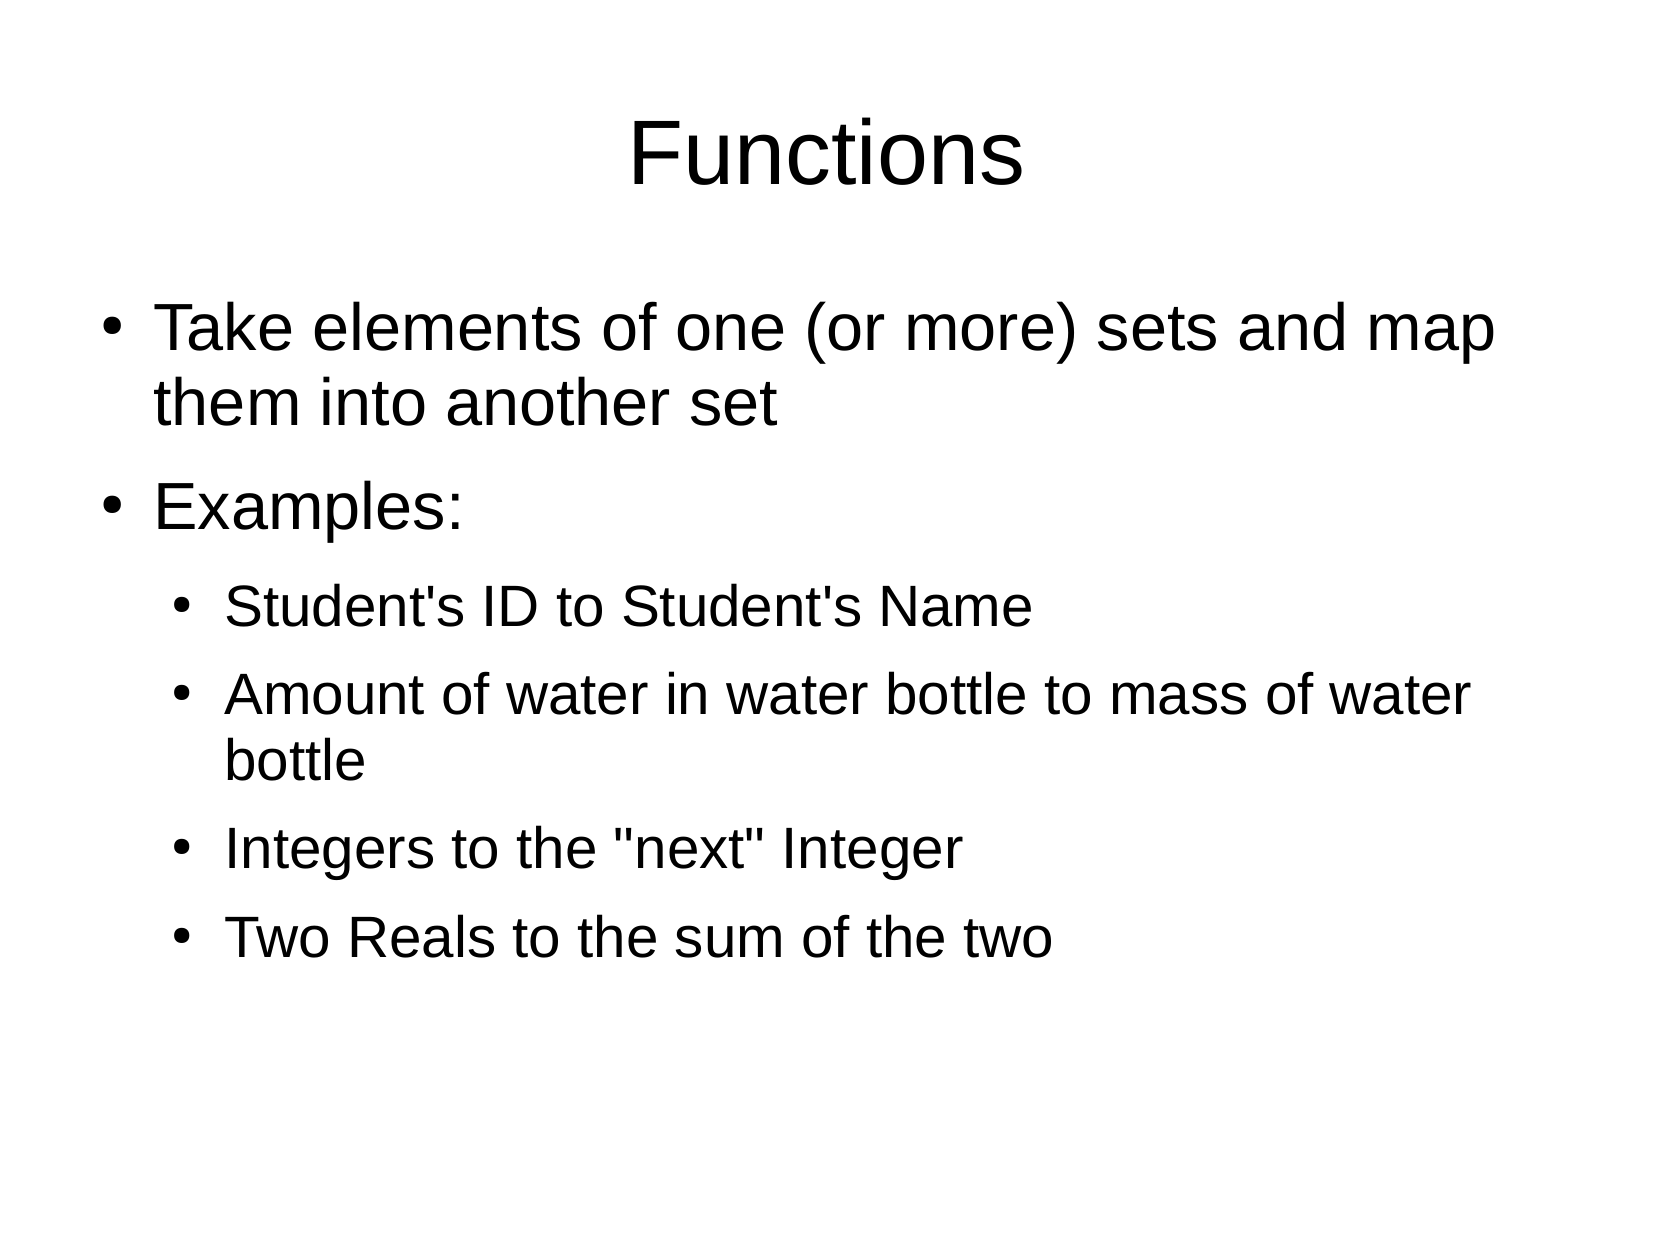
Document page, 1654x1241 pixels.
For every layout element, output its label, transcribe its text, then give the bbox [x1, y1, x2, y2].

list Take elements of one (or more) sets and map them into another set Examples: Student's ID to Student's Name Amount of water in water bottle to mass of water bottle Integers to the "next" Integer Two Reals to the sum of the two [82, 290, 1571, 1109]
title Functions [82, 49, 1571, 257]
